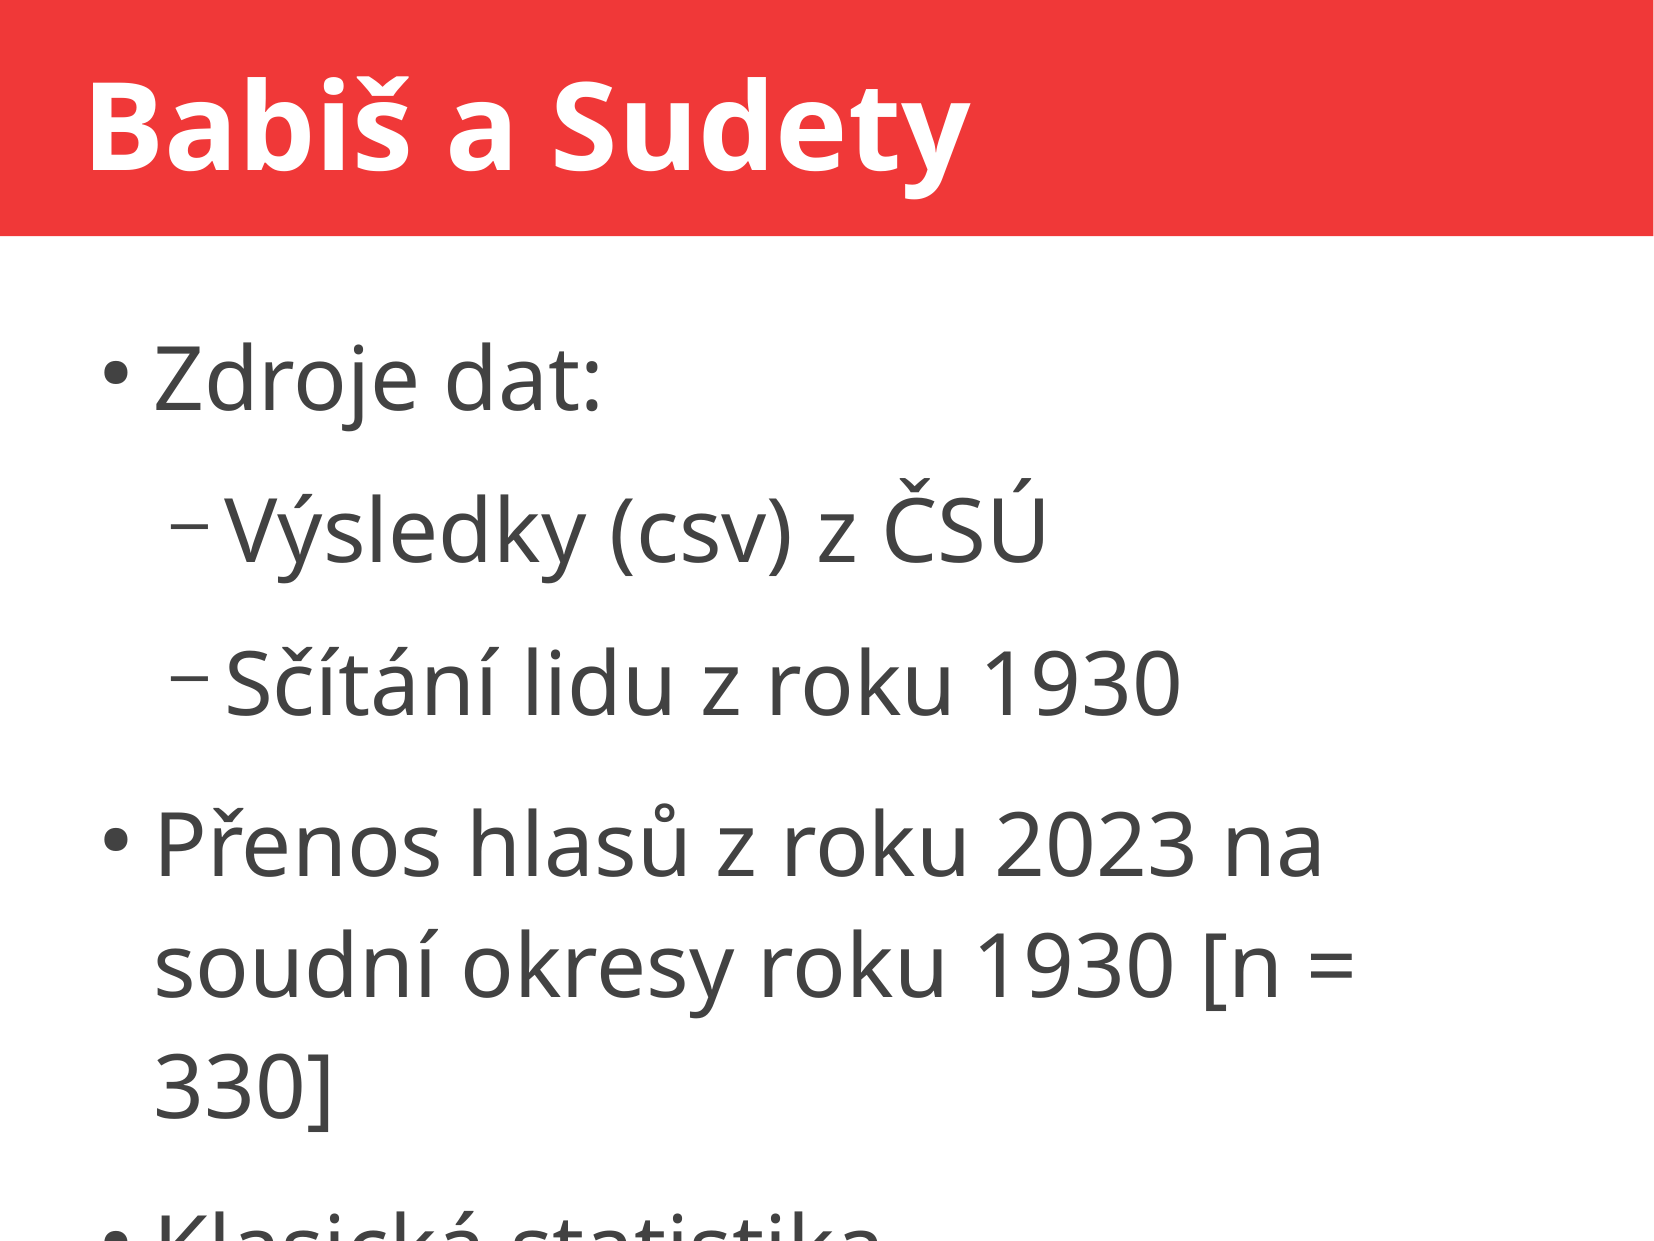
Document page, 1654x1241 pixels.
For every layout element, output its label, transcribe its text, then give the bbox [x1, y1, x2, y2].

list Zdroje dat: Výsledky (csv) z ČSÚ Sčítání lidu z roku 1930 Přenos hlasů z roku 2023 na soudní okresy roku 1930 [n = 330] Klasická statistika... [82, 314, 1563, 1083]
title Babiš a Sudety [82, 19, 1571, 227]
